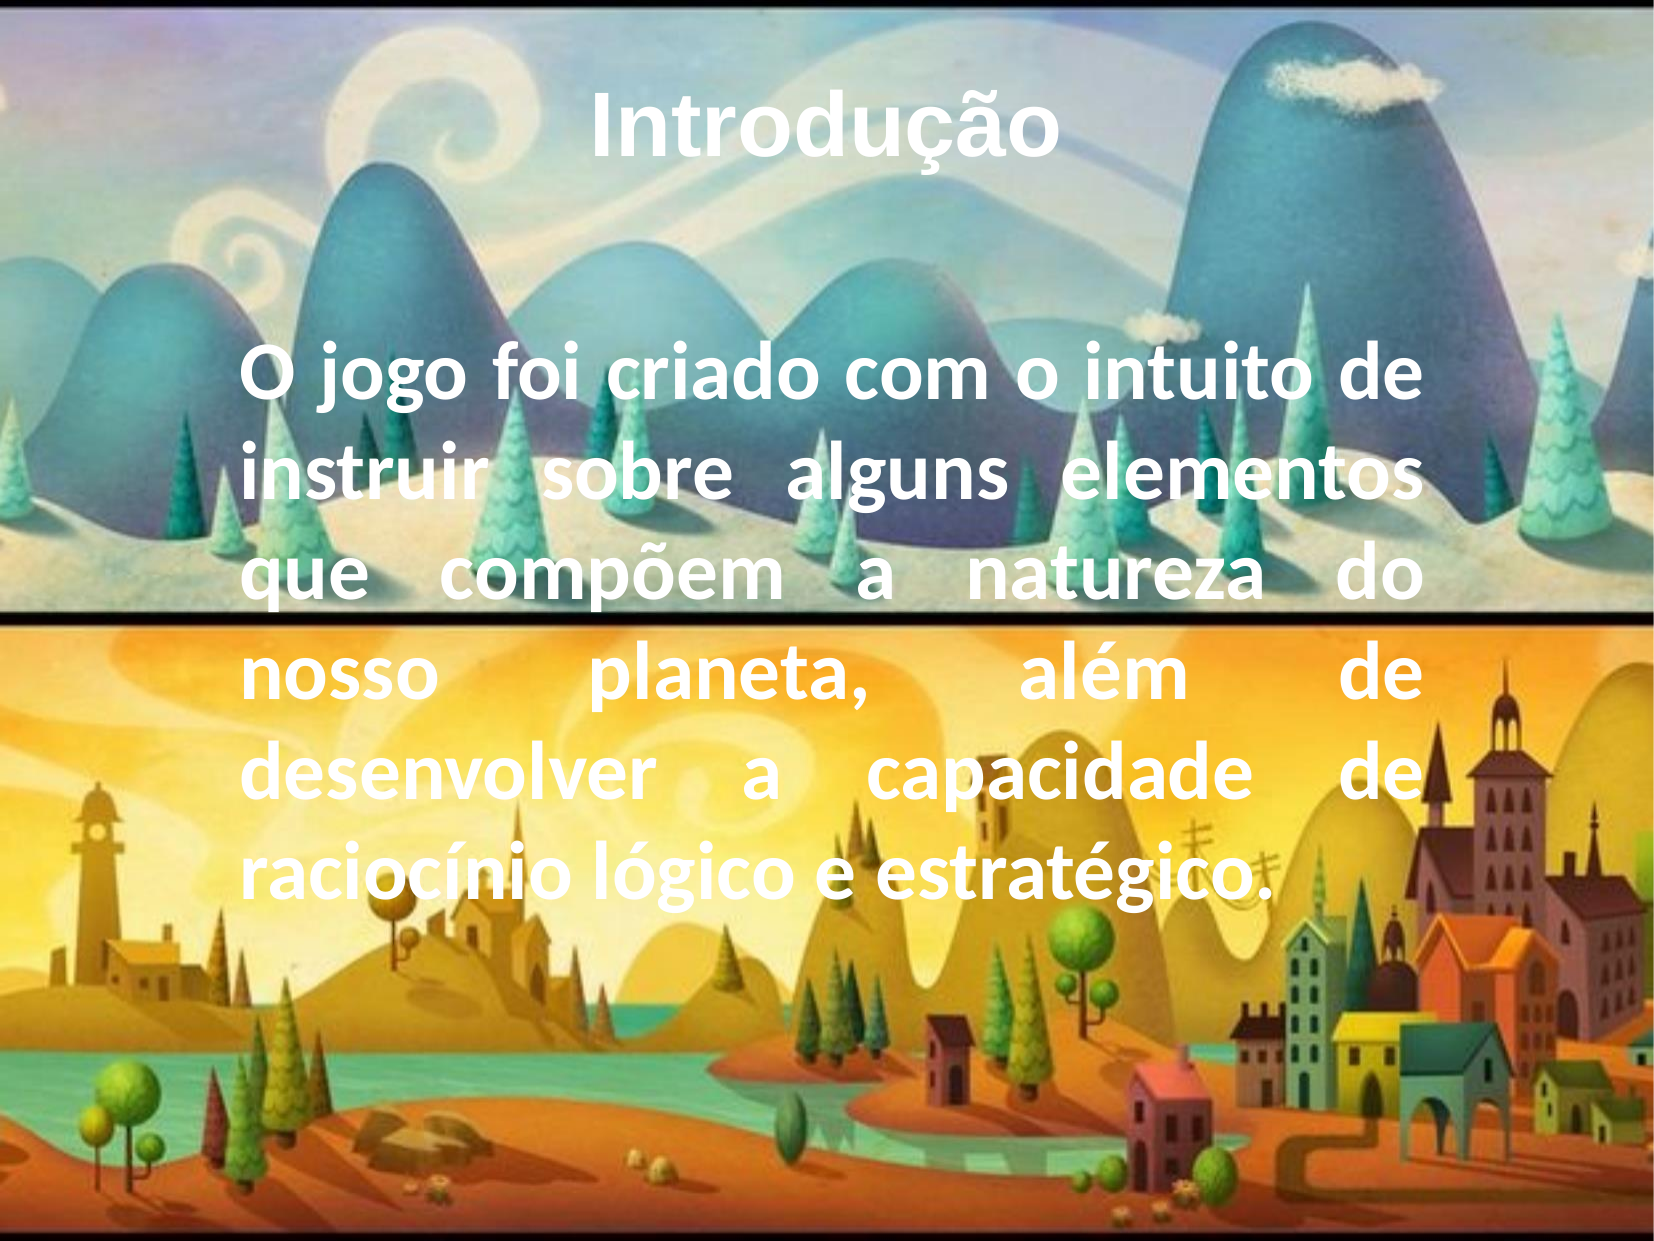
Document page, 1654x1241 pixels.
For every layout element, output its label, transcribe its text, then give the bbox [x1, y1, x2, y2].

title Introdução [82, 49, 1571, 257]
text_box O jogo foi criado com o intuito de instruir sobre alguns elementos que compõem a natureza do nosso planeta, além de desenvolver a capacidade de raciocínio lógico e estratégico. [224, 301, 1441, 924]
picture [0, 0, 1654, 1241]
